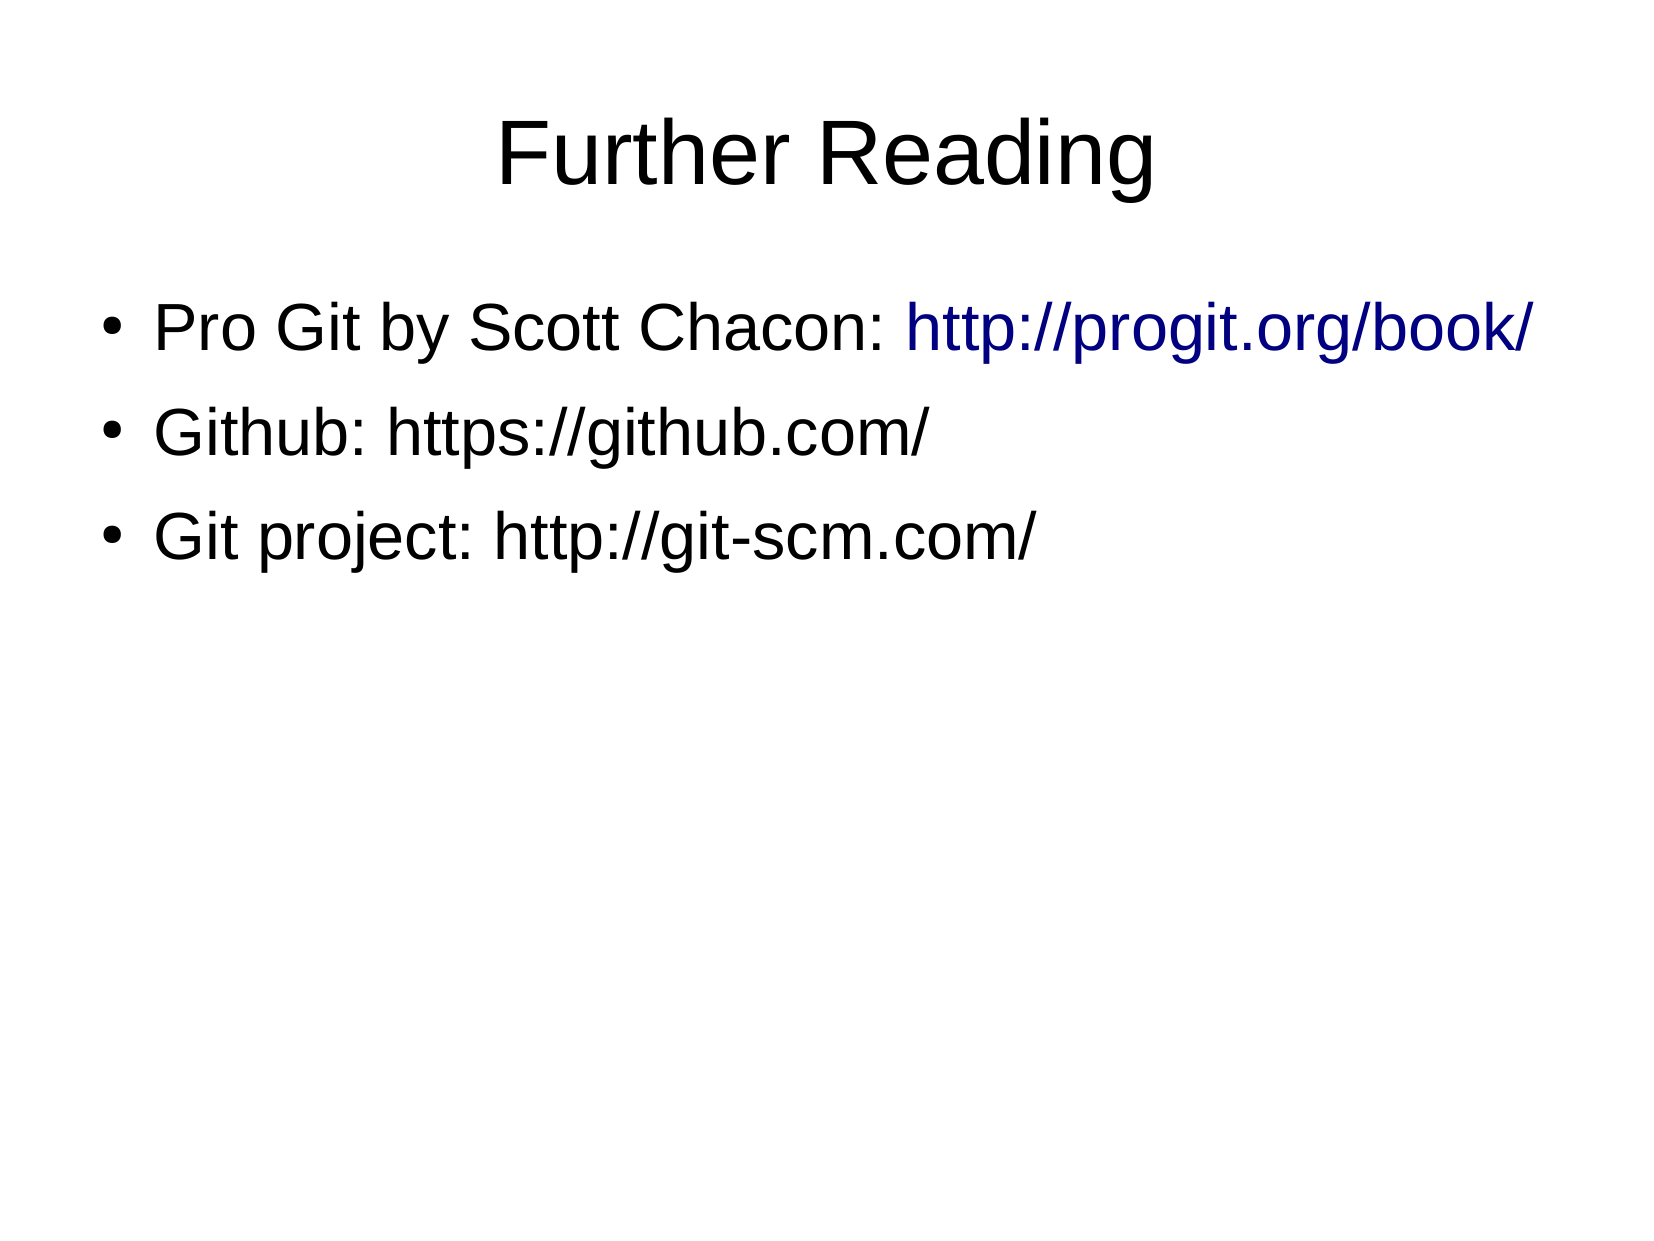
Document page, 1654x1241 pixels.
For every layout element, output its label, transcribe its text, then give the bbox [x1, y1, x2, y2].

title Further Reading [82, 49, 1571, 257]
list Pro Git by Scott Chacon: http://progit.org/book/ Github: https://github.com/ Git project: http://git-scm.com/ [82, 290, 1571, 1109]
